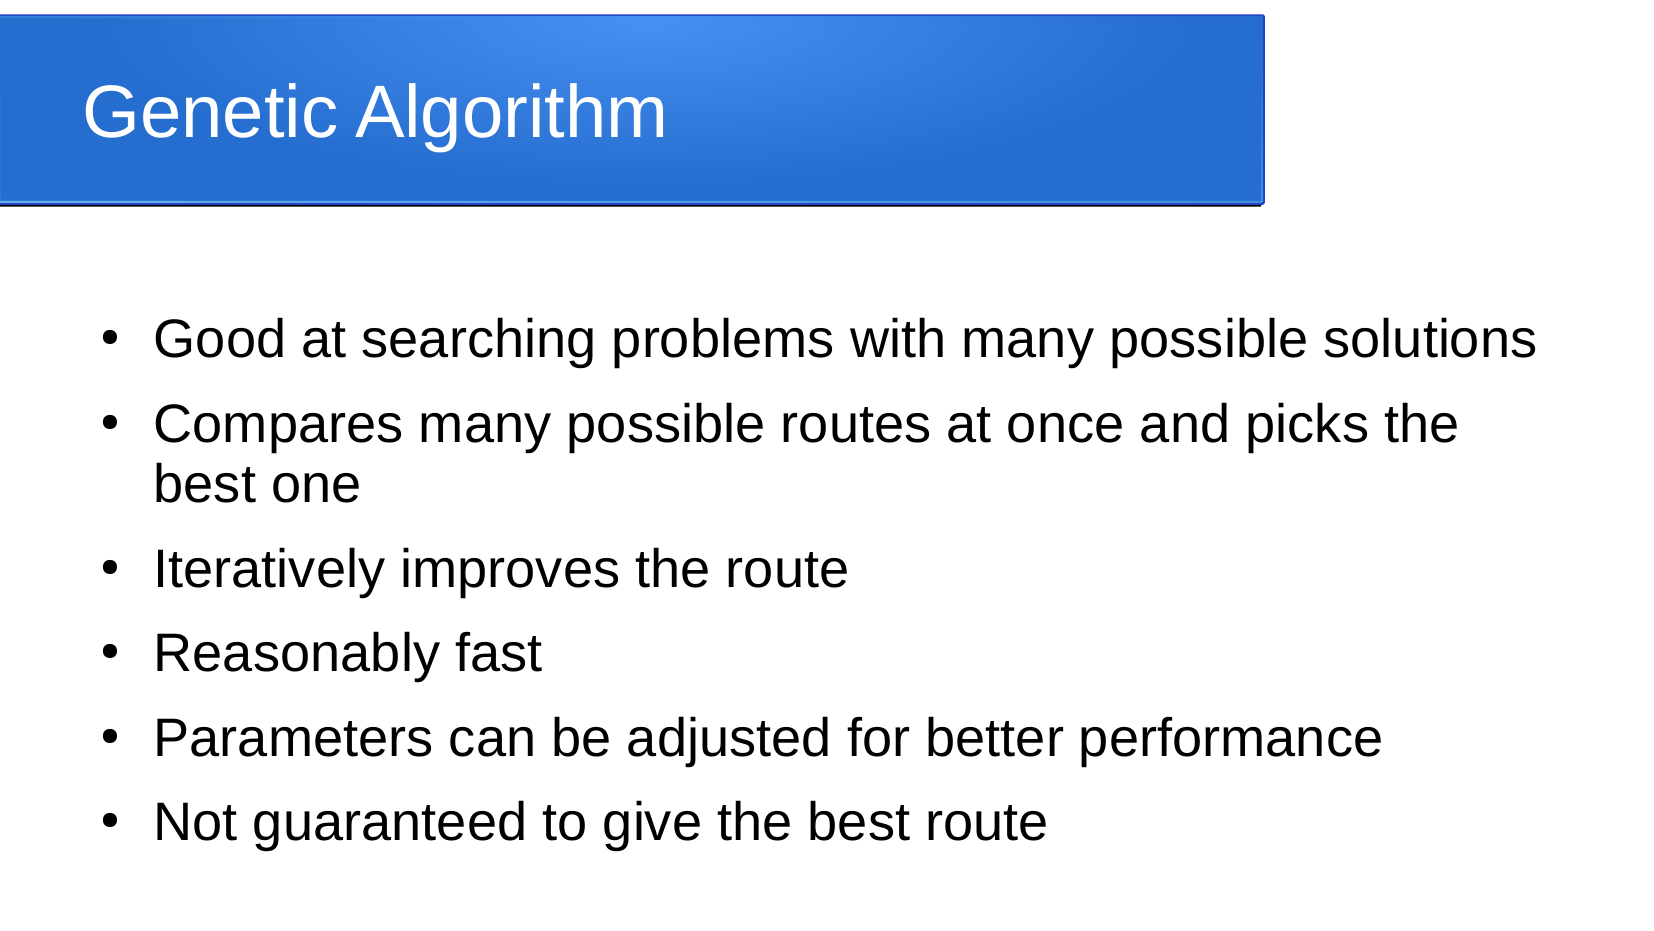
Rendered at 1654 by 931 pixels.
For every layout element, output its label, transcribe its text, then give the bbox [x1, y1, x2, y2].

title Genetic Algorithm [82, 35, 1235, 189]
list Good at searching problems with many possible solutions Compares many possible routes at once and picks the best one Iteratively improves the route Reasonably fast Parameters can be adjusted for better performance Not guaranteed to give the best route [82, 224, 1571, 886]
